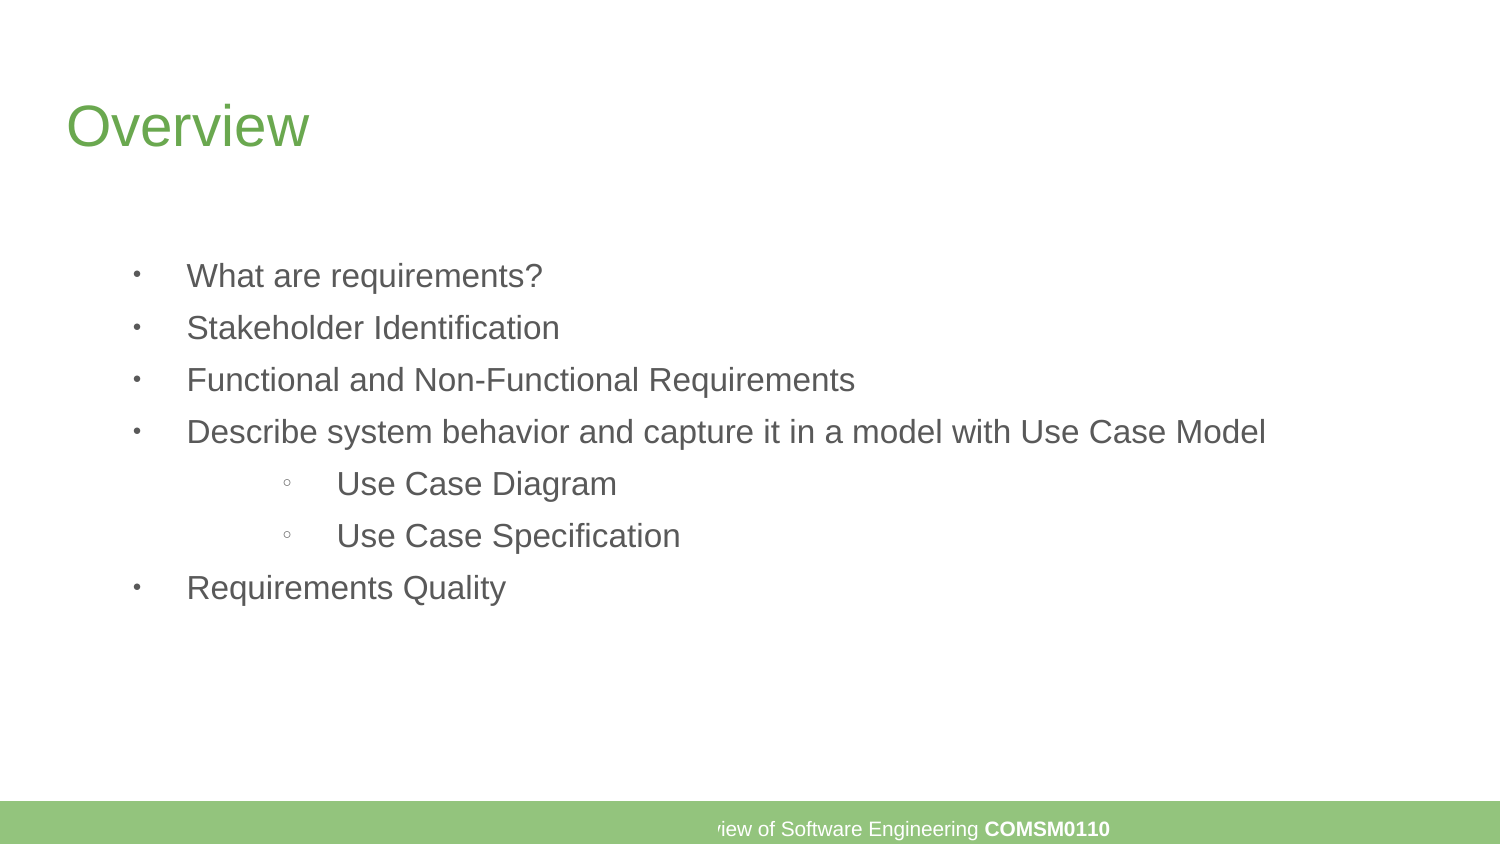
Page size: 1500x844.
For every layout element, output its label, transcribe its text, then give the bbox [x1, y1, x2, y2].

list What are requirements? Stakeholder Identification Functional and Non-Functional Requirements Describe system behavior and capture it in a model with Use Case Model Use Case Diagram Use Case Specification Requirements Quality [75, 232, 1430, 728]
title Overview [51, 72, 1449, 167]
